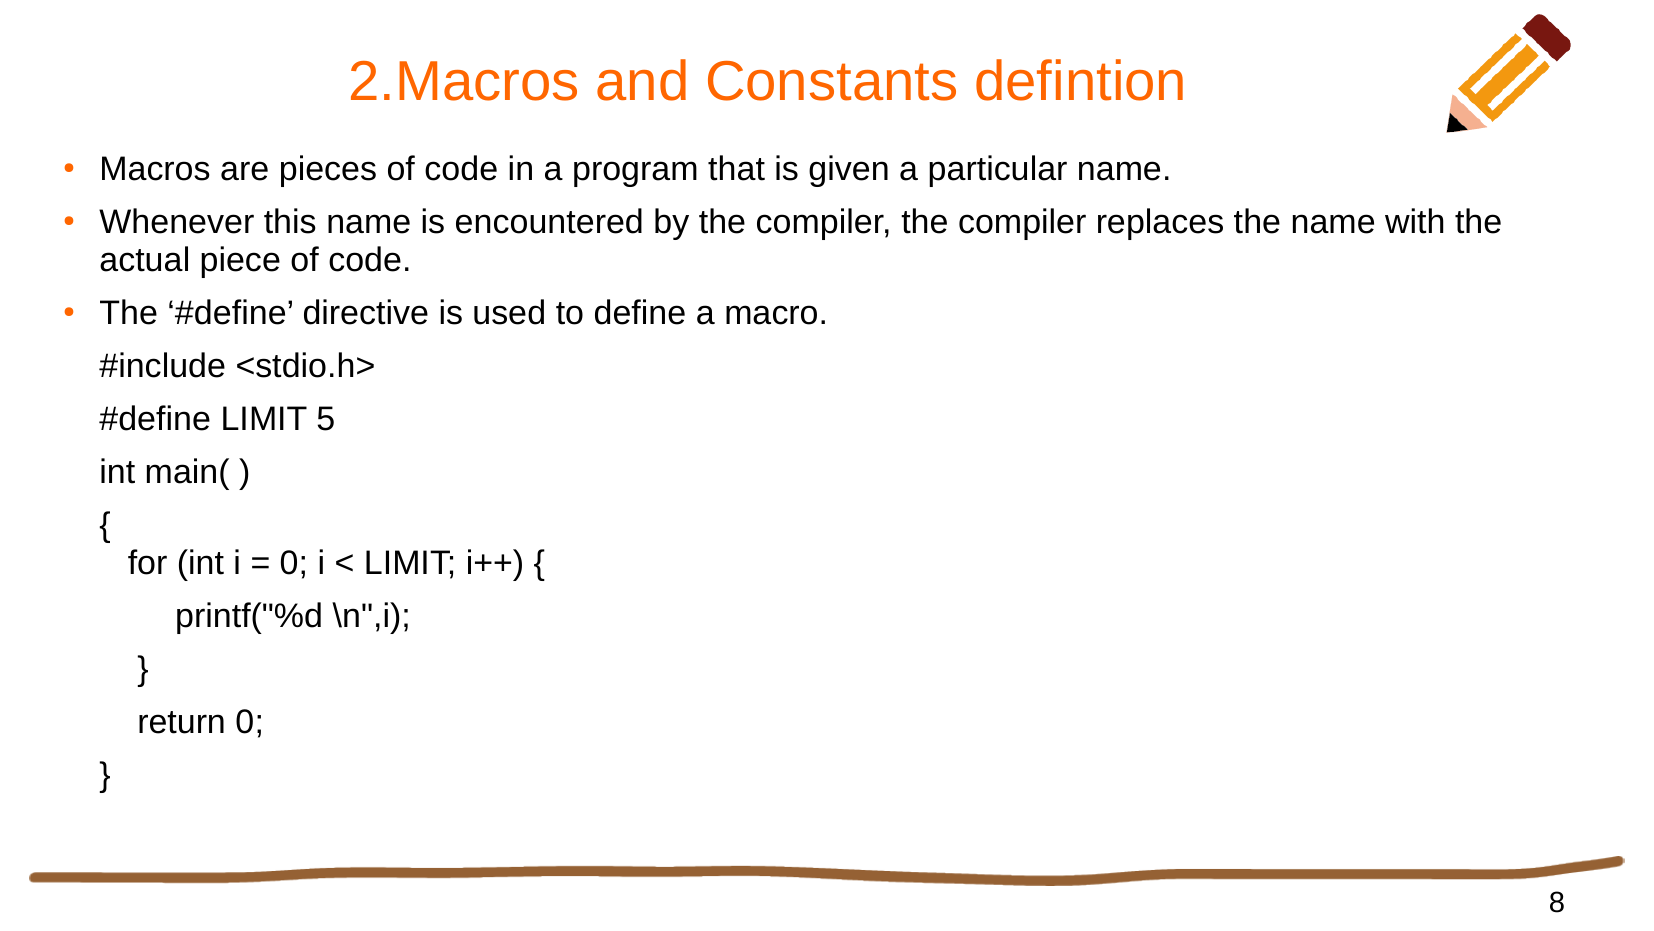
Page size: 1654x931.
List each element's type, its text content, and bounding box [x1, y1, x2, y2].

picture [1446, 14, 1571, 133]
list Macros are pieces of code in a program that is given a particular name. Whenever this name is encountered by the compiler, the compiler replaces the name with the actual piece of code. The ‘#define’ directive is used to define a macro. #include <stdio.h> #define LIMIT 5 int main( ) { for (int i = 0; i < LIMIT; i++) { printf("%d \n",i); } return 0; } [51, 150, 1576, 800]
picture [29, 856, 1625, 886]
title 2.Macros and Constants defintion [88, 29, 1447, 133]
